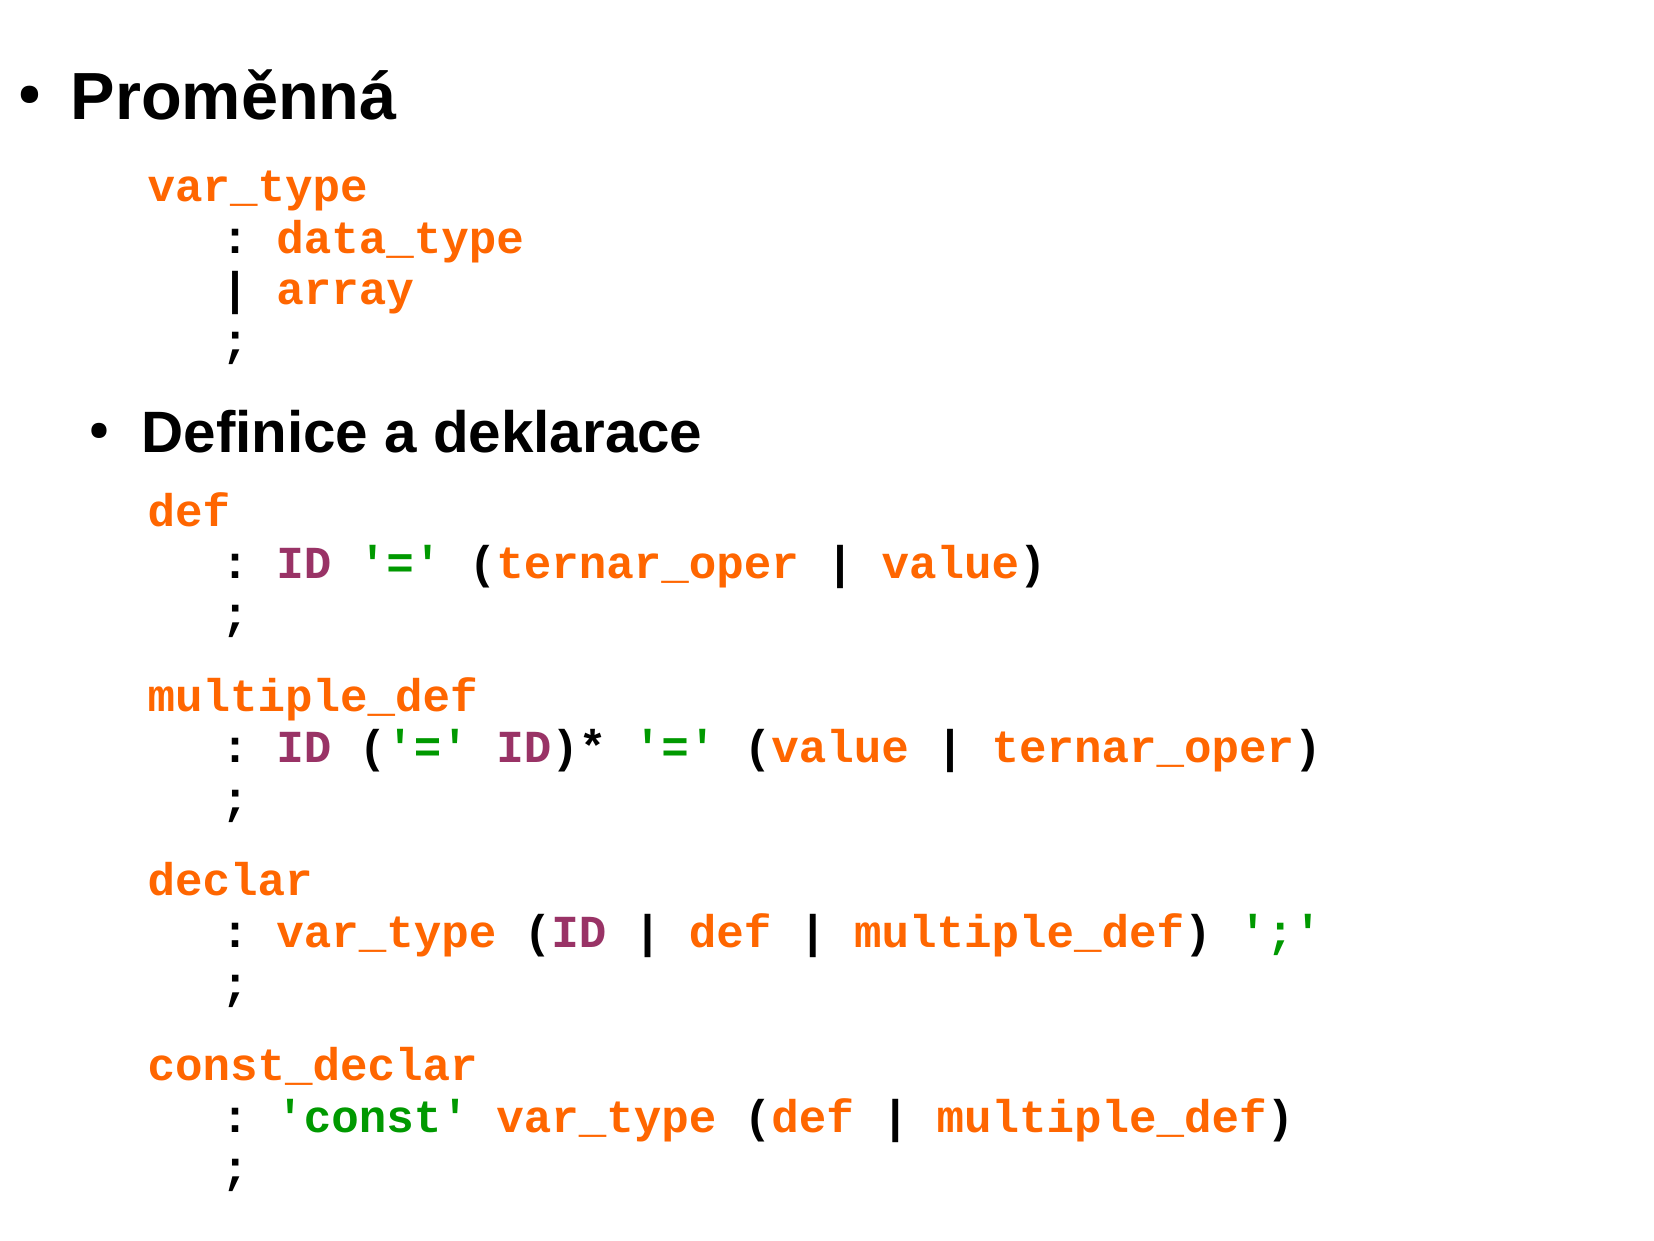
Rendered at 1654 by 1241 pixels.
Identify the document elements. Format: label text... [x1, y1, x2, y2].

list Proměnná var_type : data_type | array ; Definice a deklarace def : ID '=' (ternar_oper | value) ; multiple_def : ID ('=' ID)* '=' (value | ternar_oper) ; declar : var_type (ID | def | multiple_def) ';' ; const_declar : 'const' var_type (def | multiple_def) ; [0, 59, 1565, 1241]
